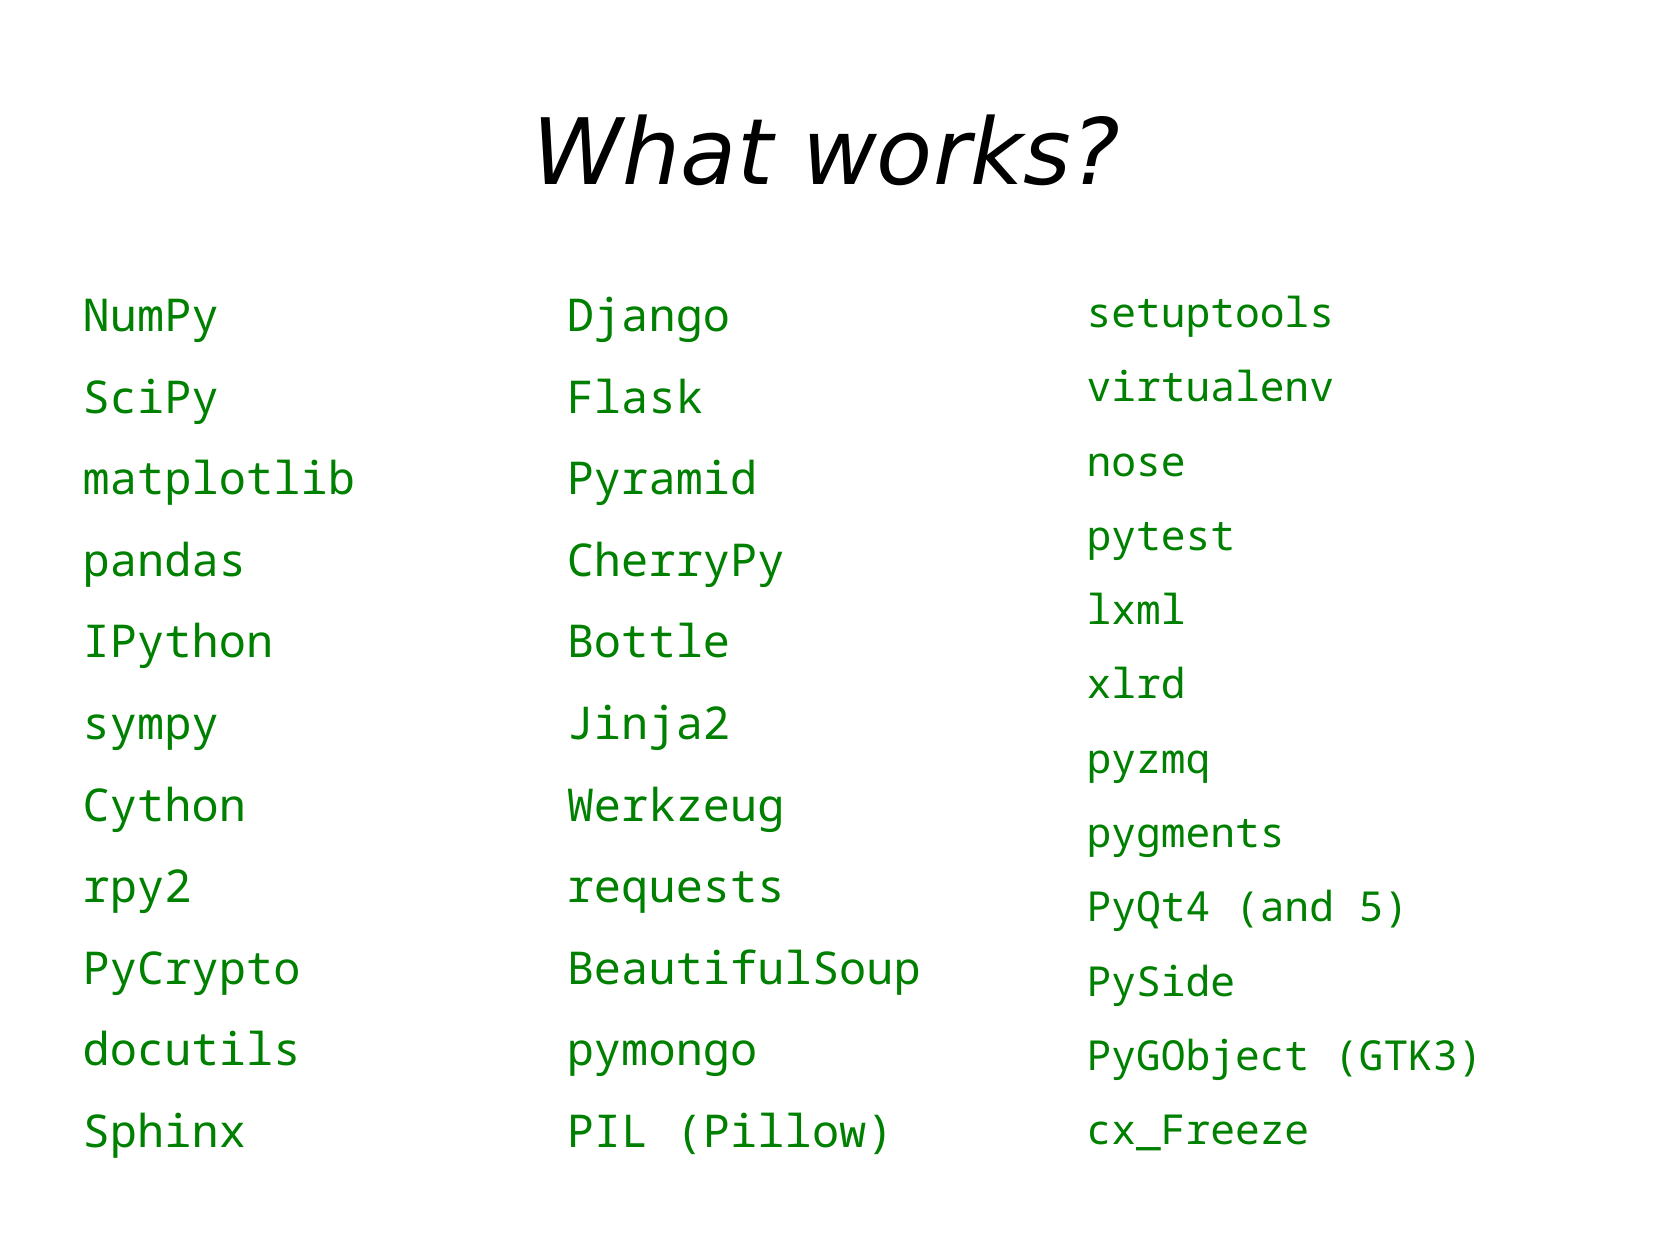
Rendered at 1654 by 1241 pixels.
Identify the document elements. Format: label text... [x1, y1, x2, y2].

title What works? [82, 49, 1571, 257]
list Django Flask Pyramid CherryPy Bottle Jinja2 Werkzeug requests BeautifulSoup pymongo PIL (Pillow) [566, 283, 1004, 1175]
list setuptools virtualenv nose pytest lxml xlrd pyzmq pygments PyQt4 (and 5) PySide PyGObject (GTK3) cx_Freeze [1086, 283, 1607, 1175]
list NumPy SciPy matplotlib pandas IPython sympy Cython rpy2 PyCrypto docutils Sphinx [82, 283, 520, 1175]
